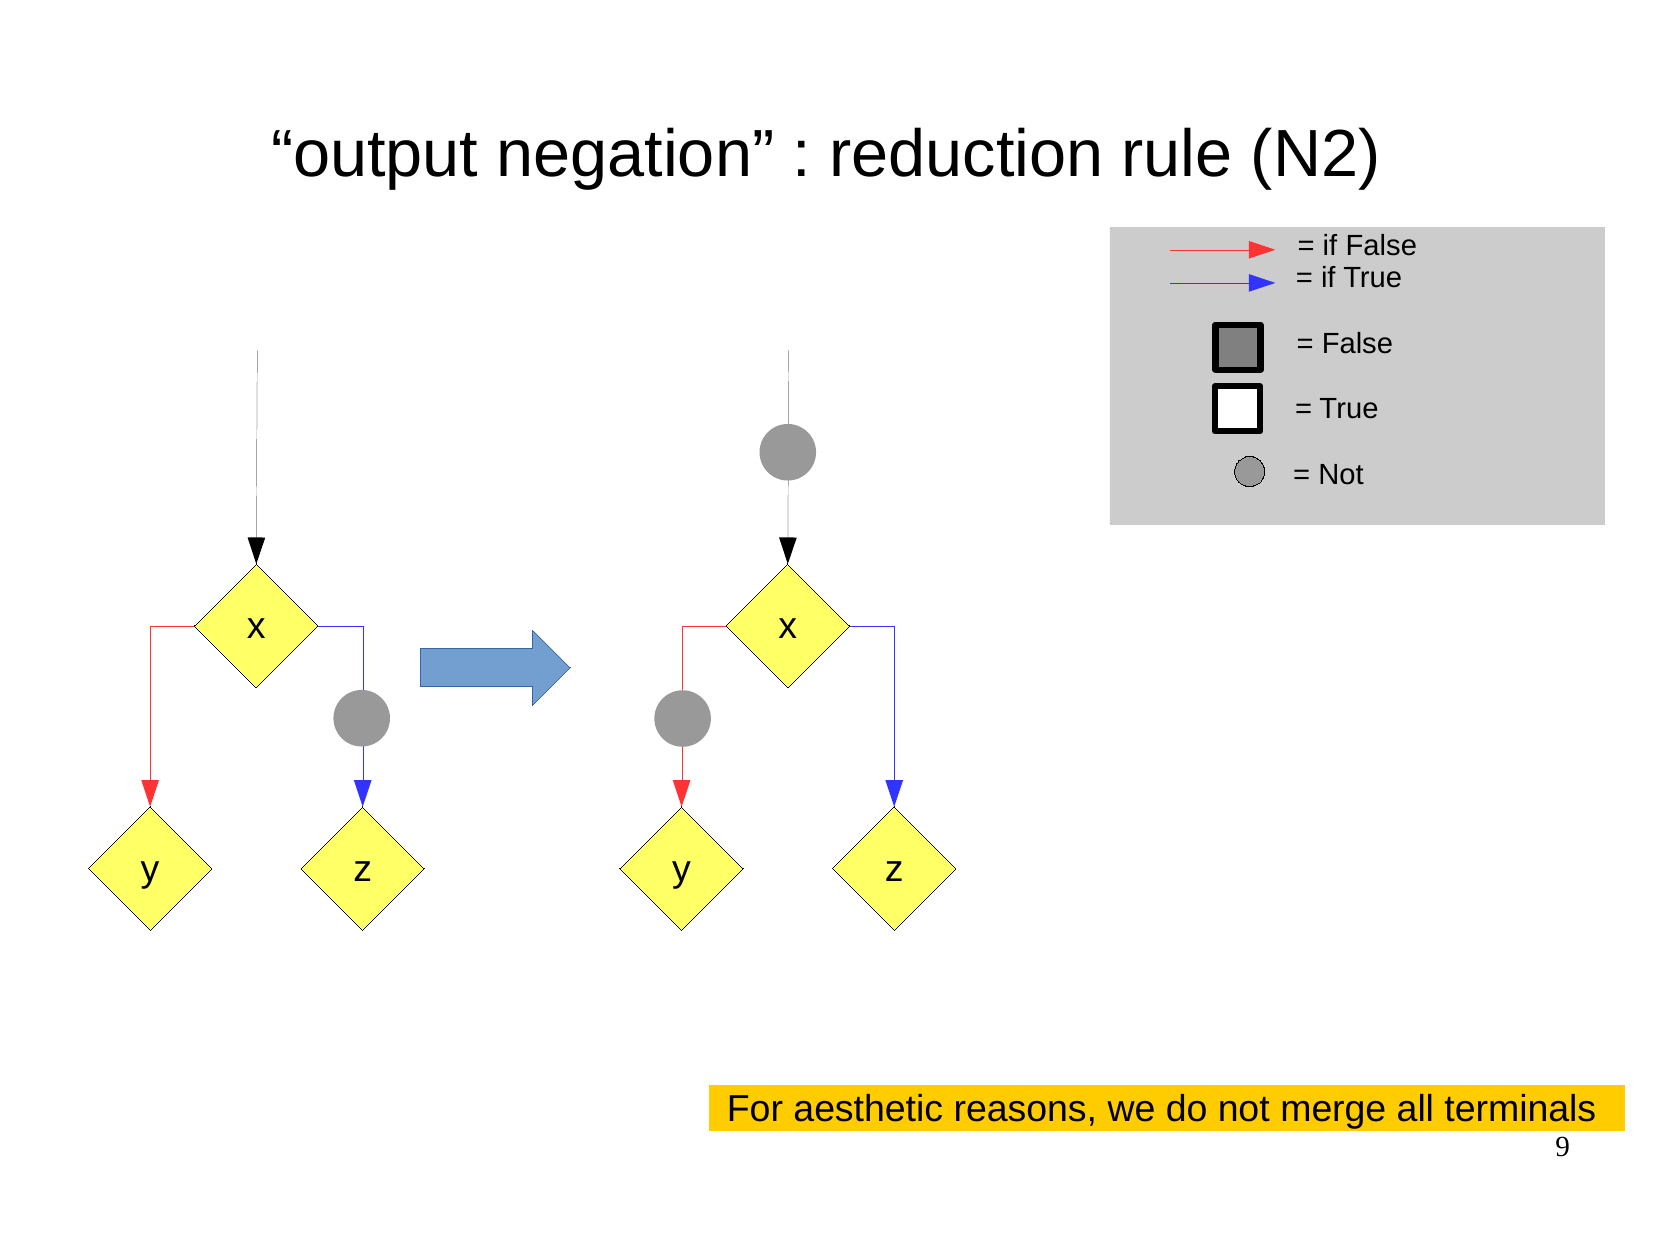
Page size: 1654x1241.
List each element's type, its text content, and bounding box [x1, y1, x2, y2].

text_box For aesthetic reasons, we do not merge all terminals [709, 1085, 1625, 1131]
title “output negation” : reduction rule (N2) [82, 49, 1571, 257]
text_box [1215, 386, 1261, 432]
text_box [420, 630, 571, 706]
text_box x [726, 563, 850, 688]
text_box [333, 689, 391, 747]
text_box = if False = if True = False = True = Not [1109, 227, 1605, 525]
text_box [1215, 324, 1261, 370]
text_box y [88, 806, 212, 931]
text_box y [619, 806, 744, 931]
text_box x [194, 563, 318, 688]
text_box [759, 423, 817, 481]
text_box [1234, 456, 1265, 487]
text_box [654, 690, 711, 747]
text_box z [832, 806, 956, 931]
text_box z [301, 806, 425, 931]
